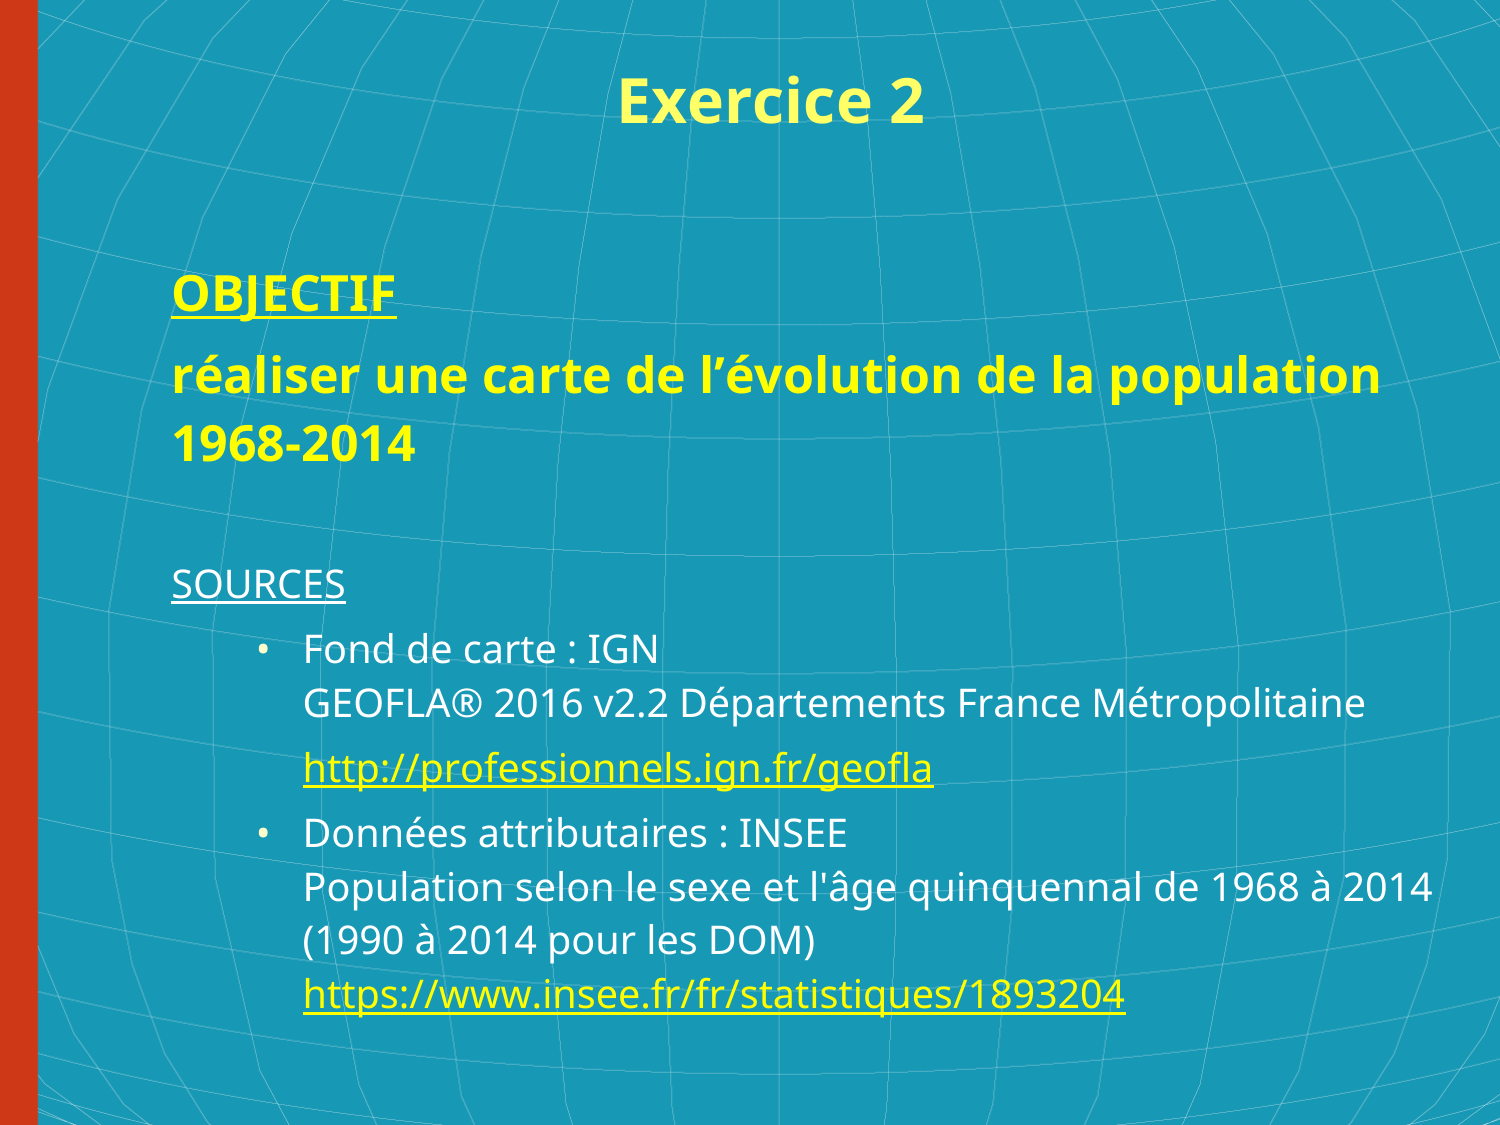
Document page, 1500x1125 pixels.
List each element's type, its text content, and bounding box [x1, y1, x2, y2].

title Exercice 2 [65, 20, 1477, 177]
list OBJECTIF réaliser une carte de l’évolution de la population 1968-2014 SOURCES Fond de carte : IGN GEOFLA® 2016 v2.2 Départements France Métropolitaine http://professionnels.ign.fr/geofla Données attributaires : INSEE Population selon le sexe et l'âge quinquennal de 1968 à 2014 (1990 à 2014 pour les DOM) https://www.insee.fr/fr/statistiques/1893204 [59, 177, 1477, 908]
picture [0, 0, 1500, 1125]
